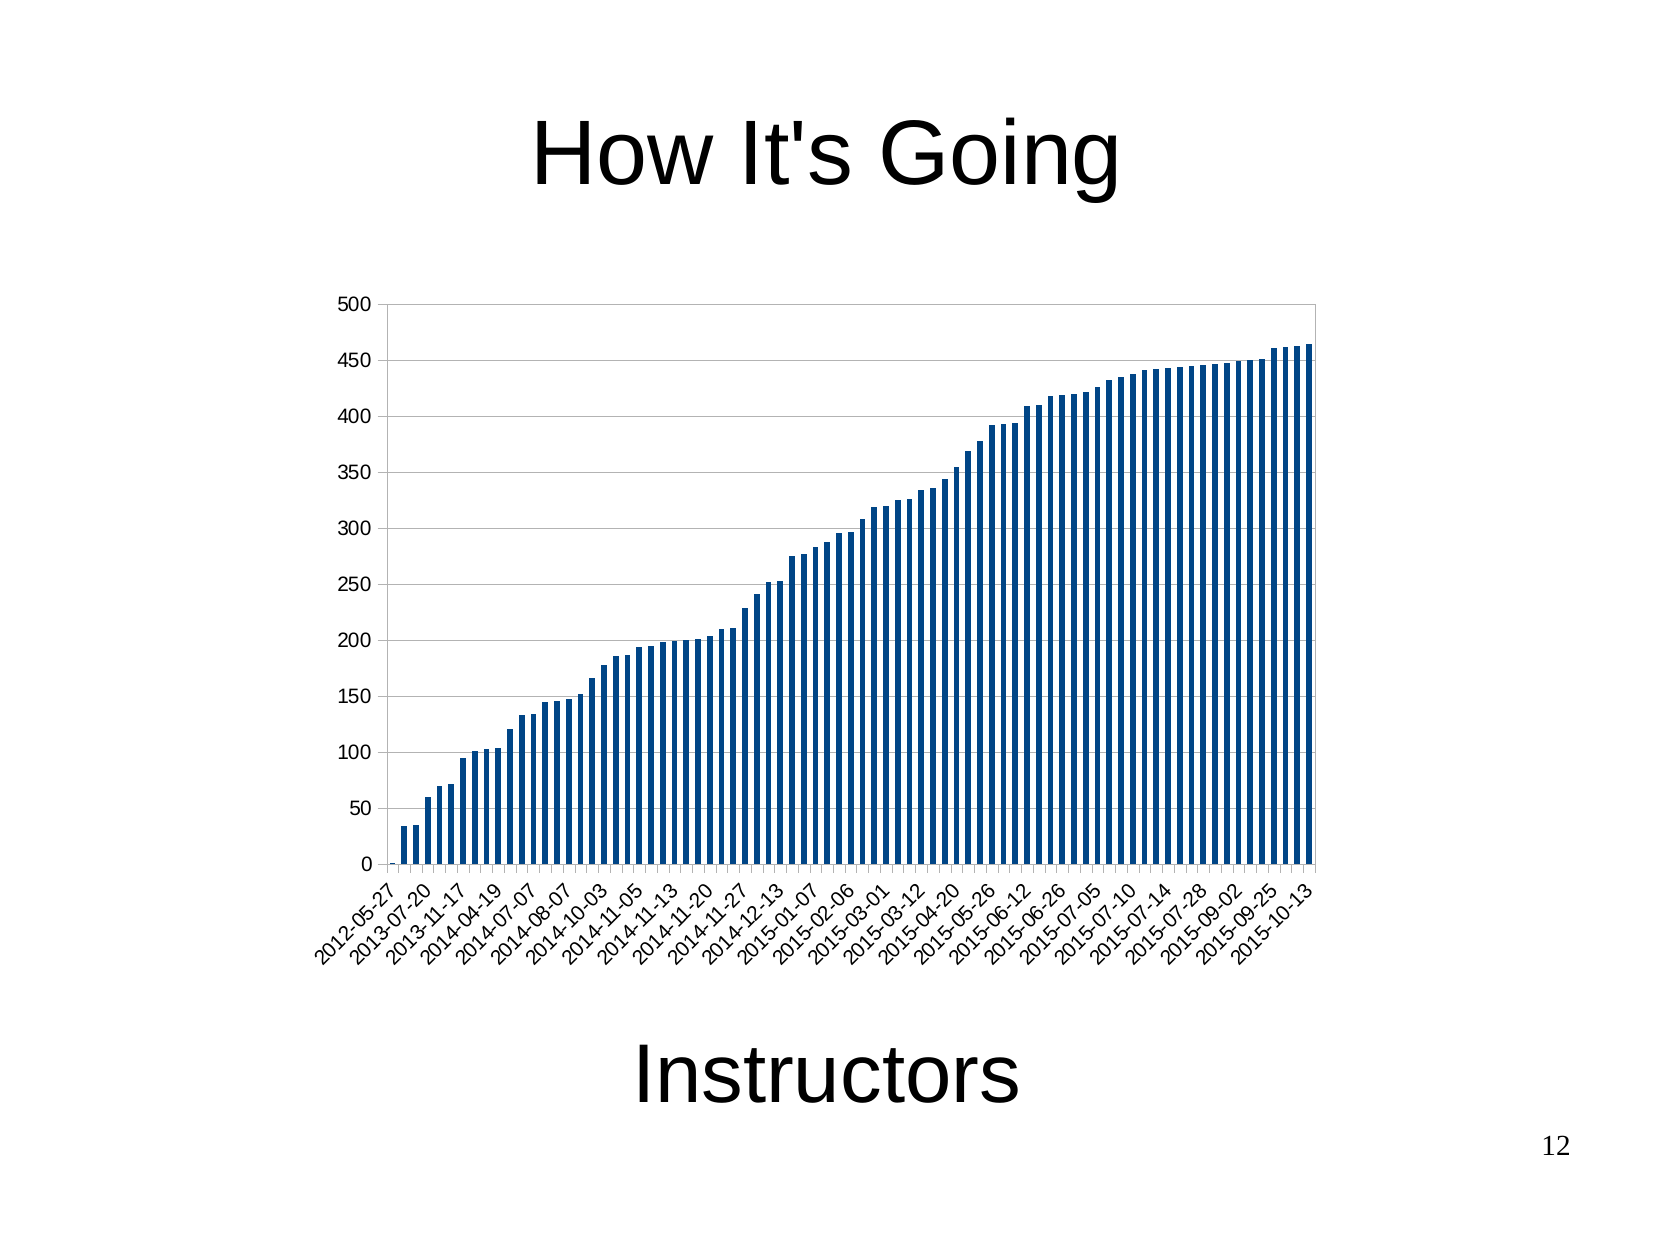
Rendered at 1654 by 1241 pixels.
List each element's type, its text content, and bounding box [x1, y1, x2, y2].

title How It's Going [82, 49, 1571, 257]
picture [309, 293, 1343, 982]
title Instructors [82, 970, 1571, 1178]
